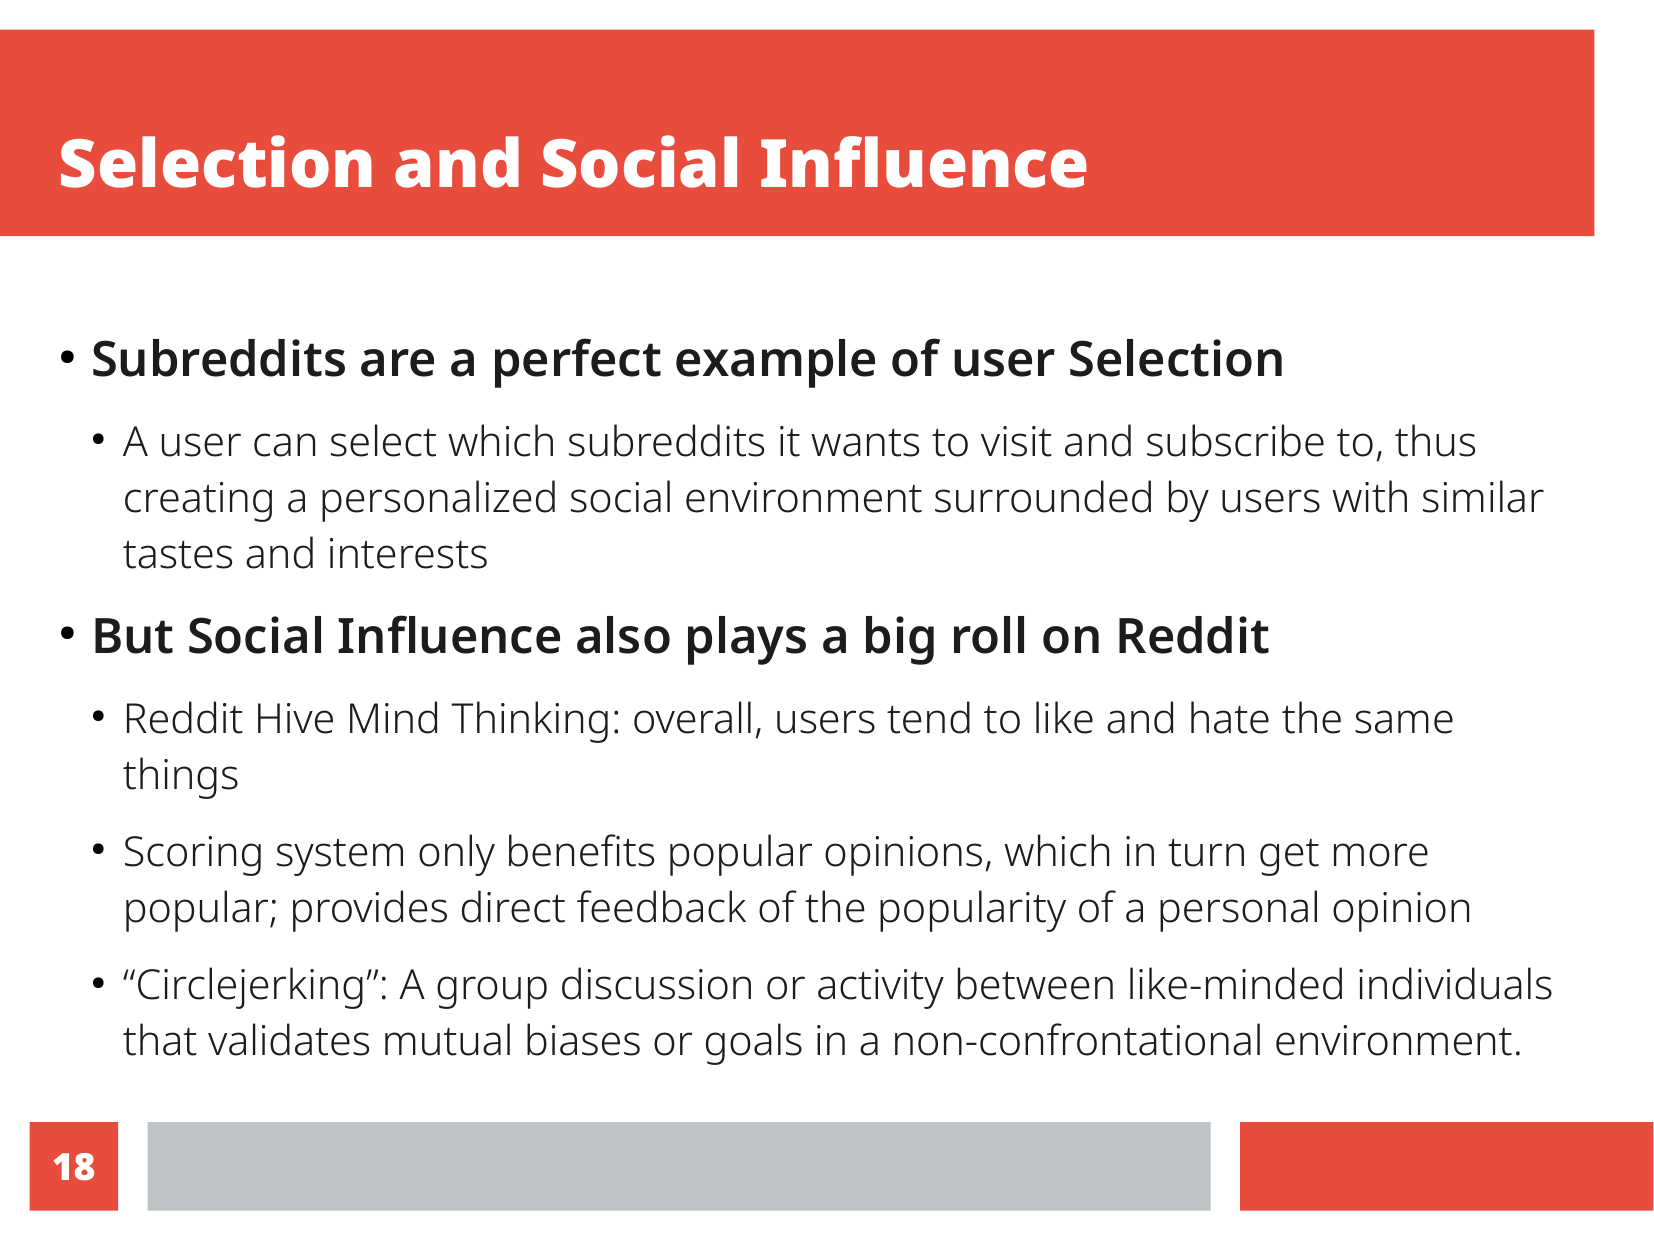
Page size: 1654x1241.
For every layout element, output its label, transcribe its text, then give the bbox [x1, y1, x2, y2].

list Subreddits are a perfect example of user Selection A user can select which subreddits it wants to visit and subscribe to, thus creating a personalized social environment surrounded by users with similar tastes and interests But Social Influence also plays a big roll on Reddit Reddit Hive Mind Thinking: overall, users tend to like and hate the same things Scoring system only benefits popular opinions, which in turn get more popular; provides direct feedback of the popularity of a personal opinion “Circlejerking”: A group discussion or activity between like-minded individuals that validates mutual biases or goals in a non-confrontational environment. [59, 324, 1565, 1093]
title Selection and Social Influence [59, 59, 1595, 207]
